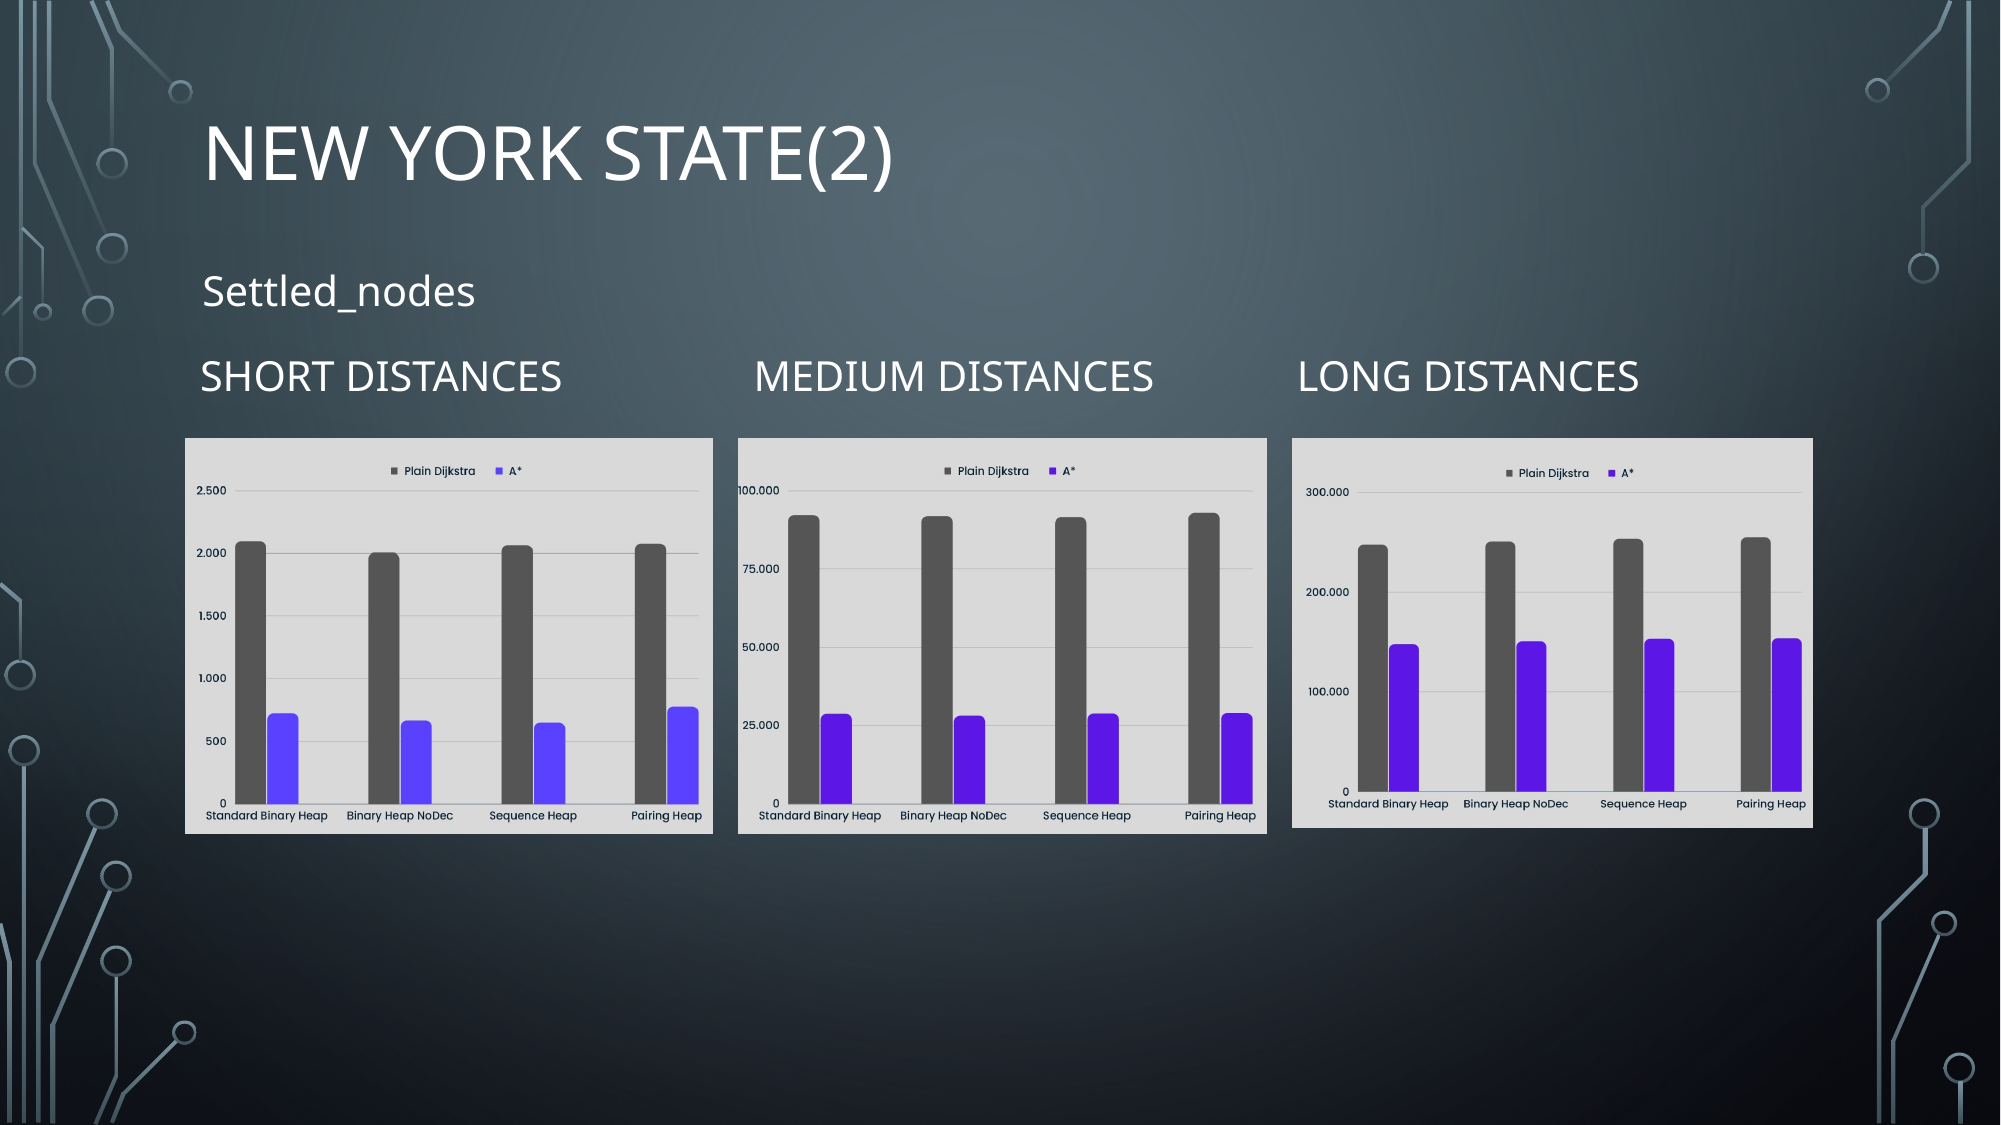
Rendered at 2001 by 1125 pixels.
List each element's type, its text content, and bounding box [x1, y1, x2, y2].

picture [185, 438, 713, 834]
picture [1292, 438, 1813, 828]
list LONG DISTANCES [1281, 332, 1806, 408]
list MEDIUM DISTANCES [738, 332, 1261, 408]
list SHORT DISTANCES [185, 332, 710, 408]
title NEW YORK STATE(2) [187, 99, 1813, 213]
list Settled_nodes [187, 247, 712, 323]
picture [738, 438, 1267, 834]
